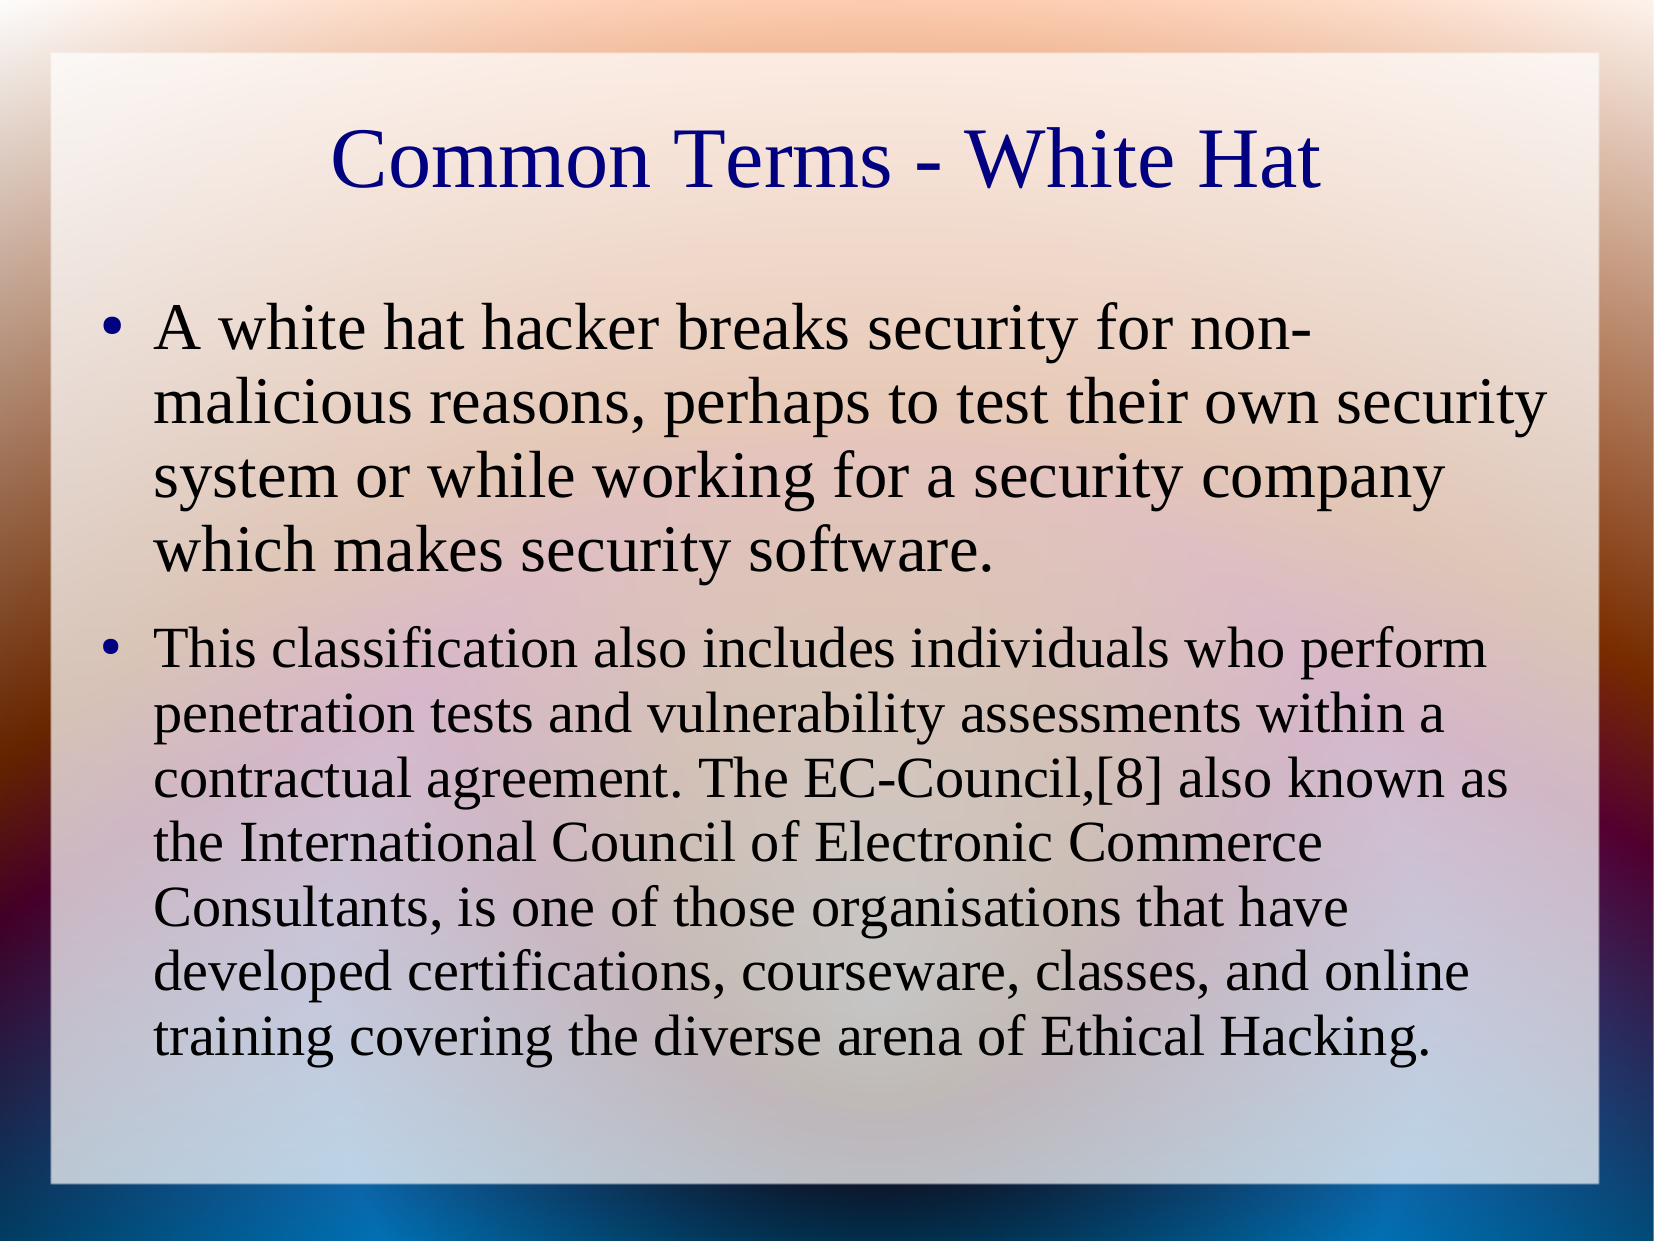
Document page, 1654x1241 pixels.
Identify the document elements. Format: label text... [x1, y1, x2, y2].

title Common Terms - White Hat [82, 55, 1571, 263]
picture [0, 0, 1654, 1241]
list A white hat hacker breaks security for non-malicious reasons, perhaps to test their own security system or while working for a security company which makes security software. This classification also includes individuals who perform penetration tests and vulnerability assessments within a contractual agreement. The EC-Council,[8] also known as the International Council of Electronic Commerce Consultants, is one of those organisations that have developed certifications, courseware, classes, and online training covering the diverse arena of Ethical Hacking. [82, 290, 1571, 1075]
